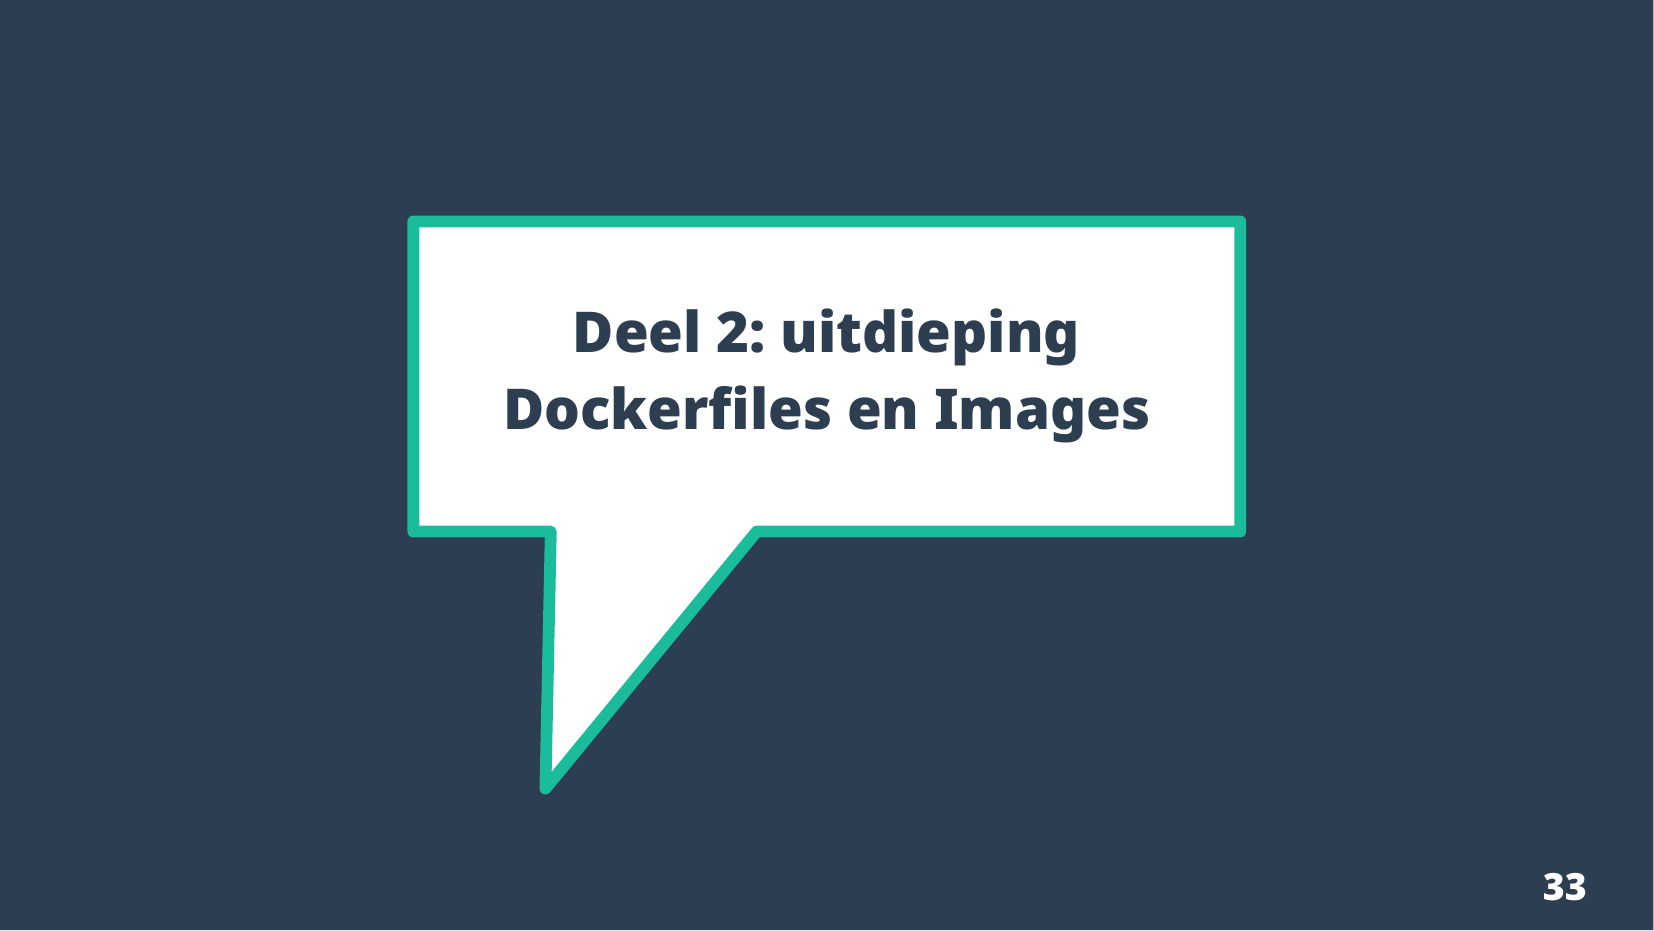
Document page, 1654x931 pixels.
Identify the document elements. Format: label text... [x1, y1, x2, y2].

title Deel 2: uitdieping Dockerfiles en Images [442, 236, 1211, 502]
